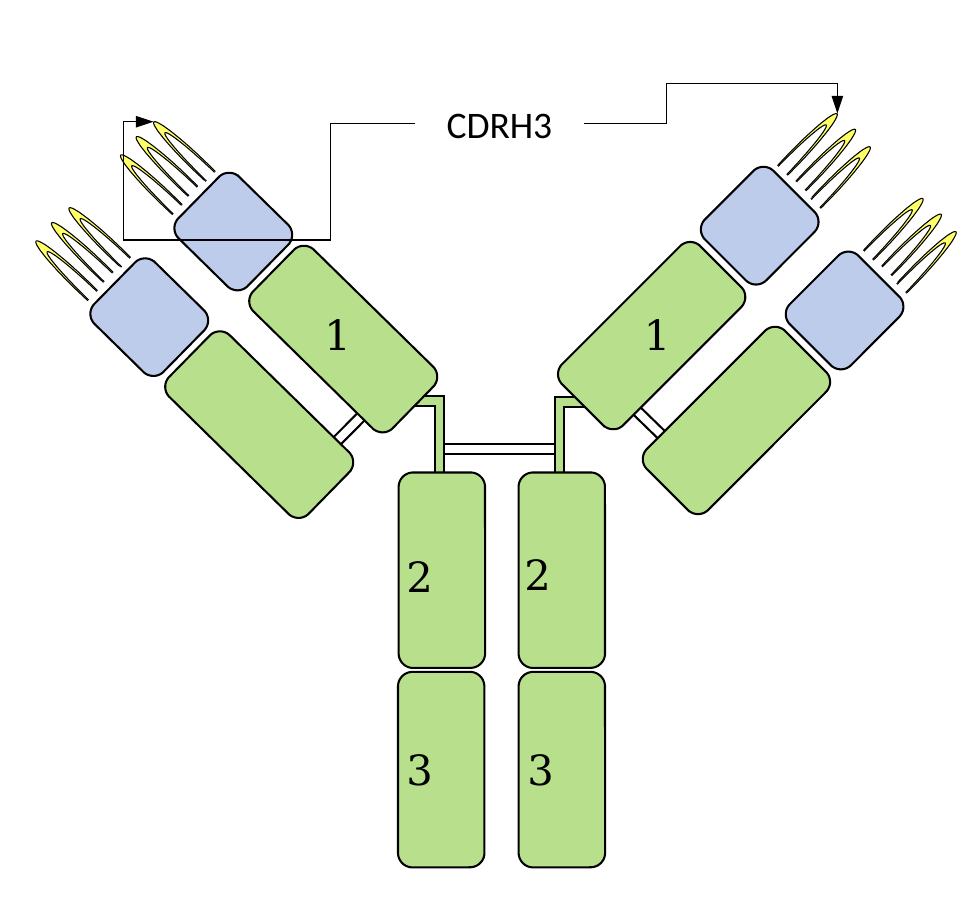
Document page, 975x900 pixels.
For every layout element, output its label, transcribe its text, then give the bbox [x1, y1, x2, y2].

text_box [120, 154, 124, 164]
text_box 2 [509, 541, 626, 608]
text_box [625, 113, 871, 333]
text_box 3 [391, 735, 508, 802]
text_box [398, 802, 485, 868]
text_box [125, 121, 293, 239]
text_box CDRH3 [414, 93, 585, 154]
text_box 1 [279, 300, 396, 367]
text_box [518, 802, 606, 868]
text_box 3 [512, 735, 629, 802]
text_box [398, 671, 485, 735]
text_box [398, 609, 486, 668]
text_box [518, 608, 606, 668]
text_box 1 [599, 301, 716, 368]
text_box [35, 198, 957, 542]
text_box [176, 240, 366, 337]
text_box [518, 671, 606, 735]
text_box 2 [391, 542, 508, 609]
